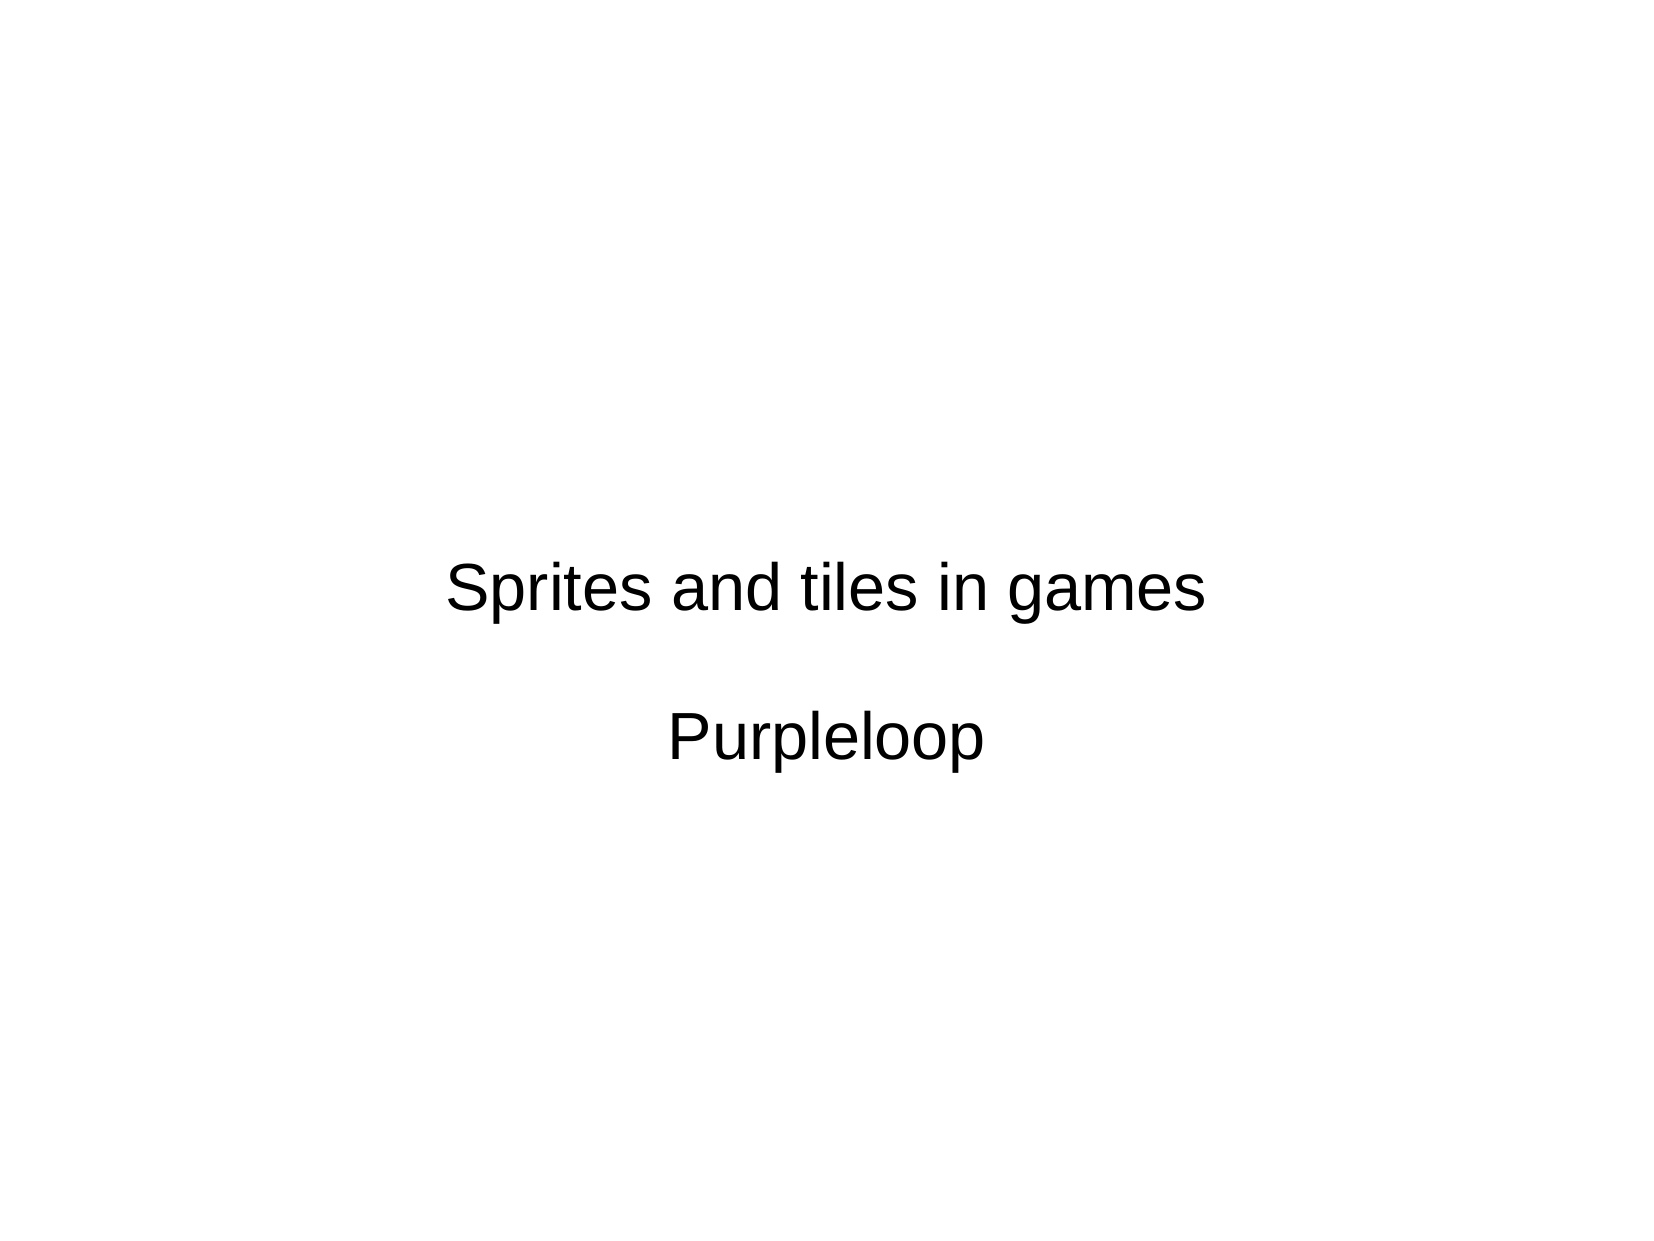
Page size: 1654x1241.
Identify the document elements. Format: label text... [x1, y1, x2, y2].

subtitle Sprites and tiles in games Purpleloop [82, 290, 1571, 1109]
